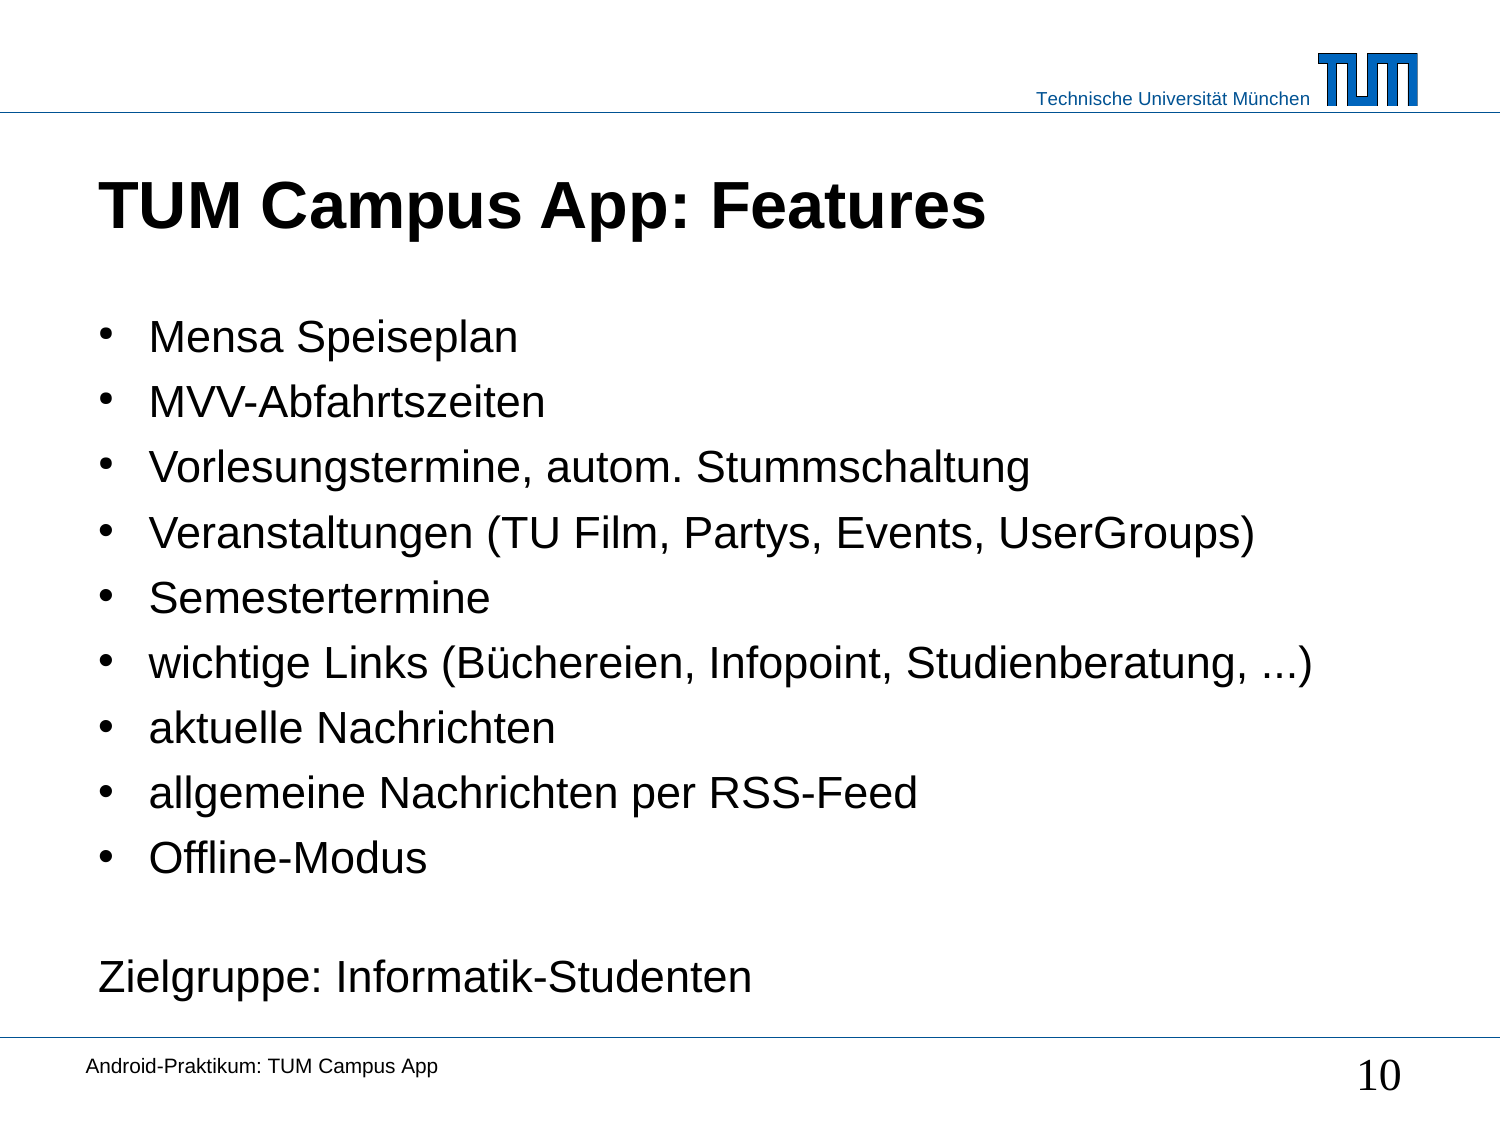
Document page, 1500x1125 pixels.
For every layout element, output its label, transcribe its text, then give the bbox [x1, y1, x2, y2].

list Mensa Speiseplan MVV-Abfahrtszeiten Vorlesungstermine, autom. Stummschaltung Veranstaltungen (TU Film, Partys, Events, UserGroups) Semestertermine wichtige Links (Büchereien, Infopoint, Studienberatung, ...) aktuelle Nachrichten allgemeine Nachrichten per RSS-Feed Offline-Modus Zielgruppe: Informatik-Studenten [83, 299, 1417, 1013]
title TUM Campus App: Features [83, 149, 1417, 250]
